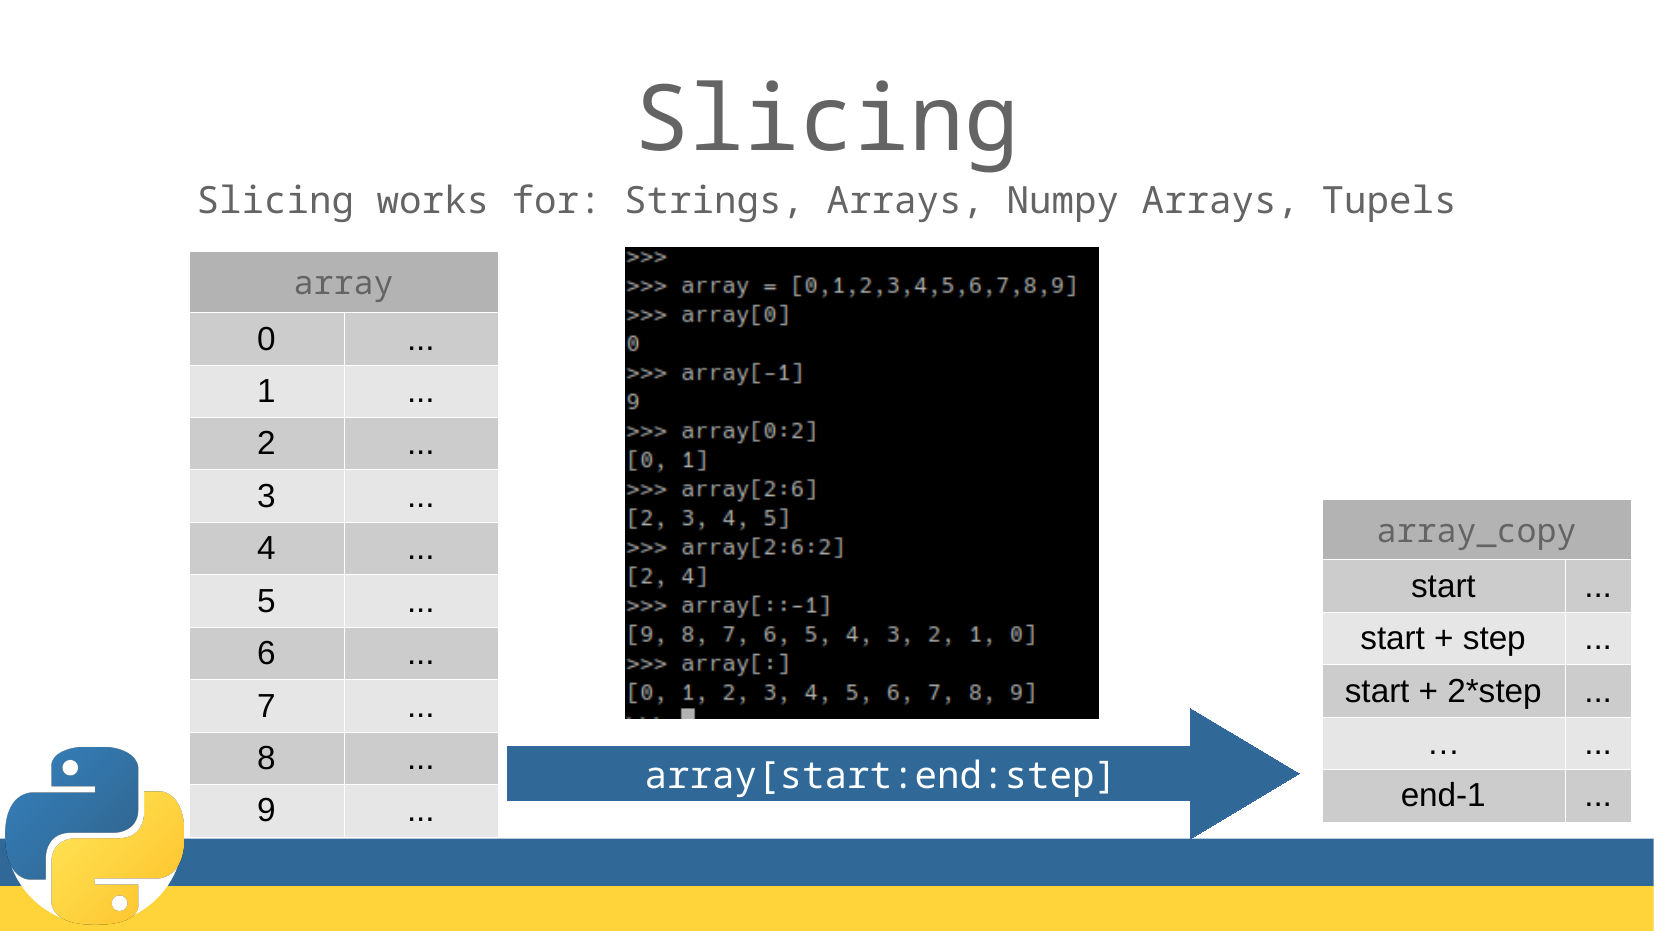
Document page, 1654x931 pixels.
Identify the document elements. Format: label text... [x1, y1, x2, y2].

table_cell ... [345, 470, 498, 522]
table_cell 2 [190, 418, 344, 469]
table_cell start [1323, 560, 1565, 612]
table_cell ... [345, 785, 498, 837]
table_cell 6 [190, 628, 344, 679]
table_cell … [1323, 718, 1565, 769]
table_cell ... [345, 313, 498, 365]
picture [625, 247, 1099, 720]
table_cell 9 [190, 785, 344, 837]
table_cell 3 [190, 470, 344, 522]
table_cell 8 [190, 733, 344, 784]
table_cell end-1 [1323, 770, 1565, 822]
table_cell ... [345, 366, 498, 417]
table_cell 0 [190, 313, 344, 365]
table_cell ... [1566, 718, 1631, 769]
table_header array_copy [1323, 500, 1631, 559]
table_cell ... [1566, 560, 1631, 612]
table_cell 7 [190, 680, 344, 732]
table_cell 5 [190, 575, 344, 627]
table_cell 1 [190, 366, 344, 417]
text_box Slicing works for: Strings, Arrays, Numpy Arrays, Tupels [181, 166, 1472, 219]
text_box array[start:end:step] [507, 708, 1300, 839]
table_cell ... [345, 628, 498, 679]
title Slicing [82, 37, 1571, 193]
table_cell start + 2*step [1323, 665, 1565, 717]
table_cell ... [345, 680, 498, 732]
table_cell 4 [190, 523, 344, 574]
table_cell ... [1566, 613, 1631, 664]
table_header array [190, 252, 498, 312]
table_cell ... [1566, 665, 1631, 717]
picture [5, 747, 184, 925]
table_cell ... [1566, 770, 1631, 822]
table_cell ... [345, 733, 498, 784]
table_cell ... [345, 575, 498, 627]
table_cell start + step [1323, 613, 1565, 664]
table_cell ... [345, 523, 498, 574]
table_cell ... [345, 418, 498, 469]
